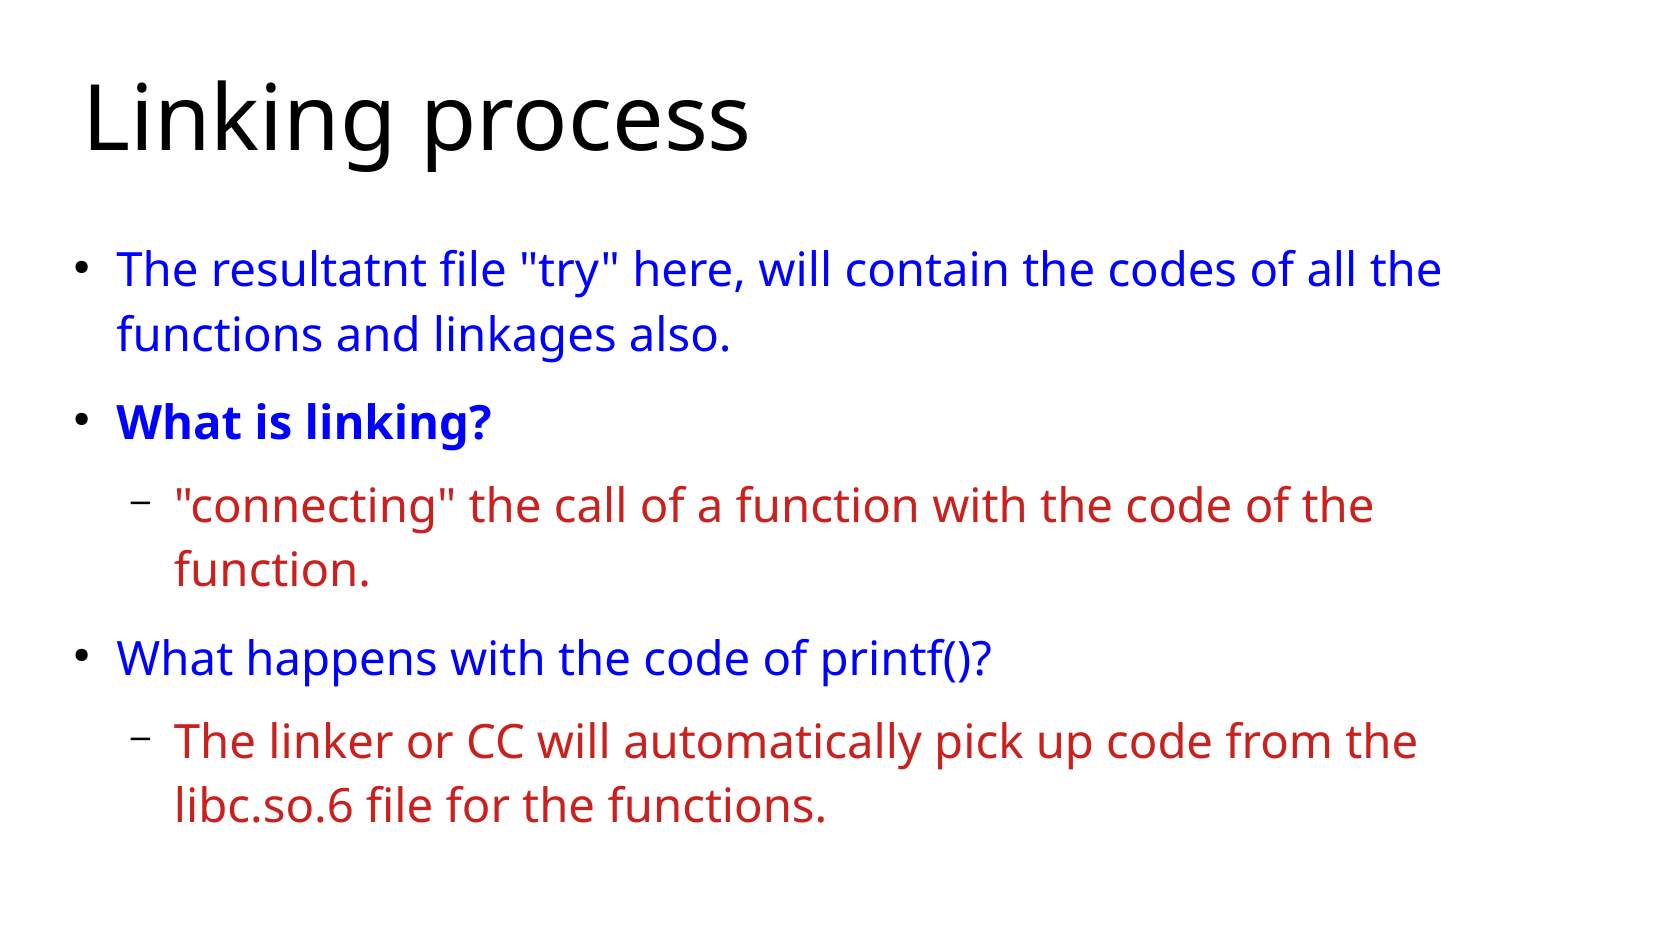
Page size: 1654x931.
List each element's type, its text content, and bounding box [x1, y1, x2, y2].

title Linking process [82, 37, 1571, 193]
list The resultatnt file "try" here, will contain the codes of all the functions and linkages also. What is linking? "connecting" the call of a function with the code of the function. What happens with the code of printf()? The linker or CC will automatically pick up code from the libc.so.6 file for the functions. [59, 236, 1565, 839]
